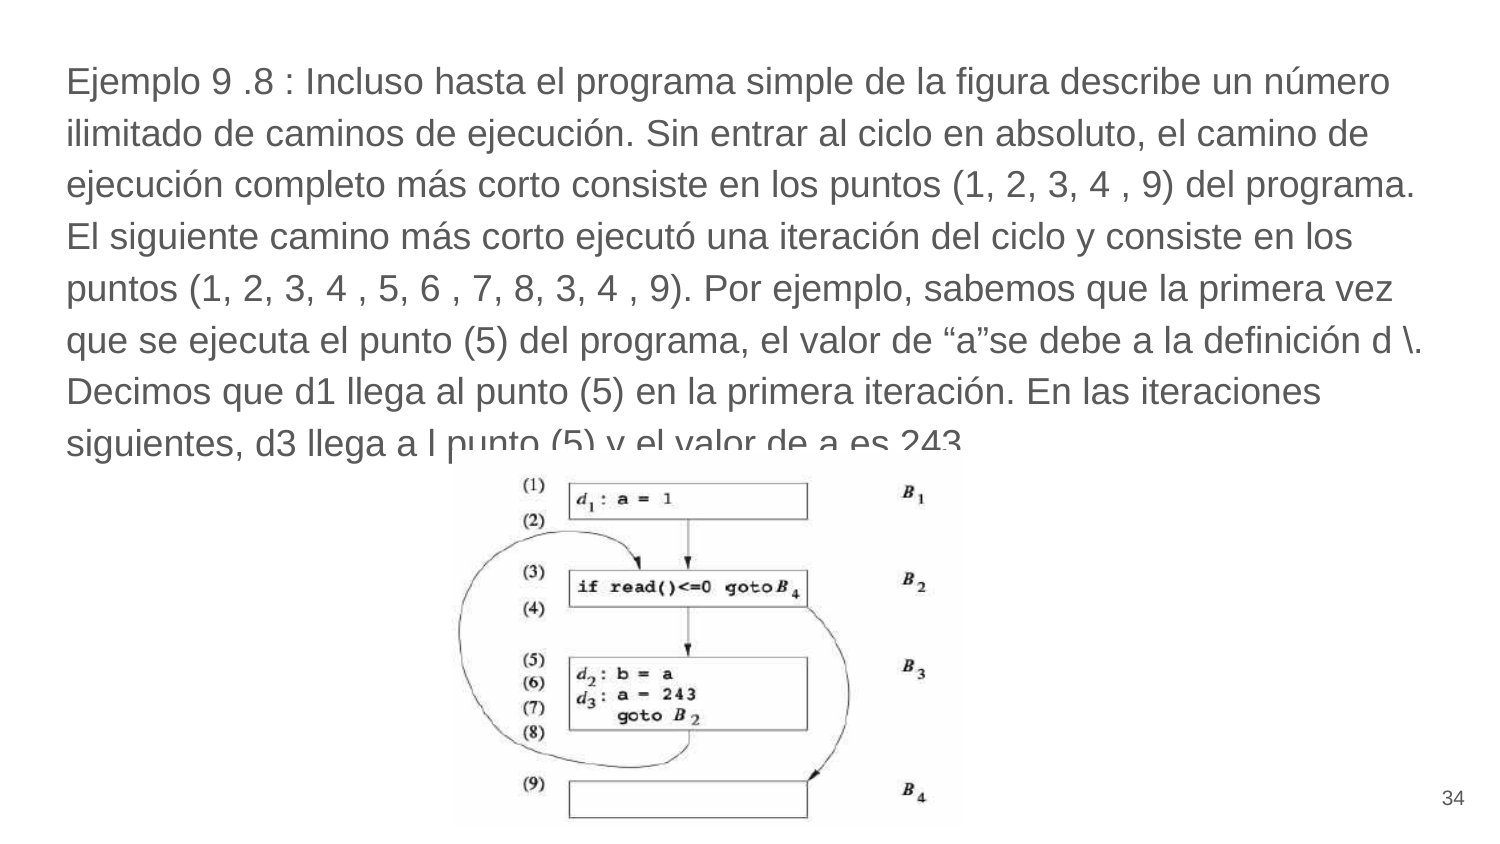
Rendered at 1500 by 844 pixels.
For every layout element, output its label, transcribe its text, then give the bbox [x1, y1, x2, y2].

list Ejemplo 9 .8 : Incluso hasta el programa simple de la figura describe un número ilimitado de caminos de ejecución. Sin entrar al ciclo en absoluto, el camino de ejecución completo más corto consiste en los puntos (1, 2, 3, 4 , 9) del programa. El siguiente camino más corto ejecutó una iteración del ciclo y consiste en los puntos (1, 2, 3, 4 , 5, 6 , 7, 8, 3, 4 , 9). Por ejemplo, sabemos que la primera vez que se ejecuta el punto (5) del programa, el valor de “a”se debe a la definición d \. Decimos que d1 llega al punto (5) en la primera iteración. En las iteraciones siguientes, d3 llega a l punto (5) y el valor de a es 243 [51, 35, 1449, 596]
picture [452, 450, 961, 827]
slide_number <number> [1389, 764, 1480, 830]
